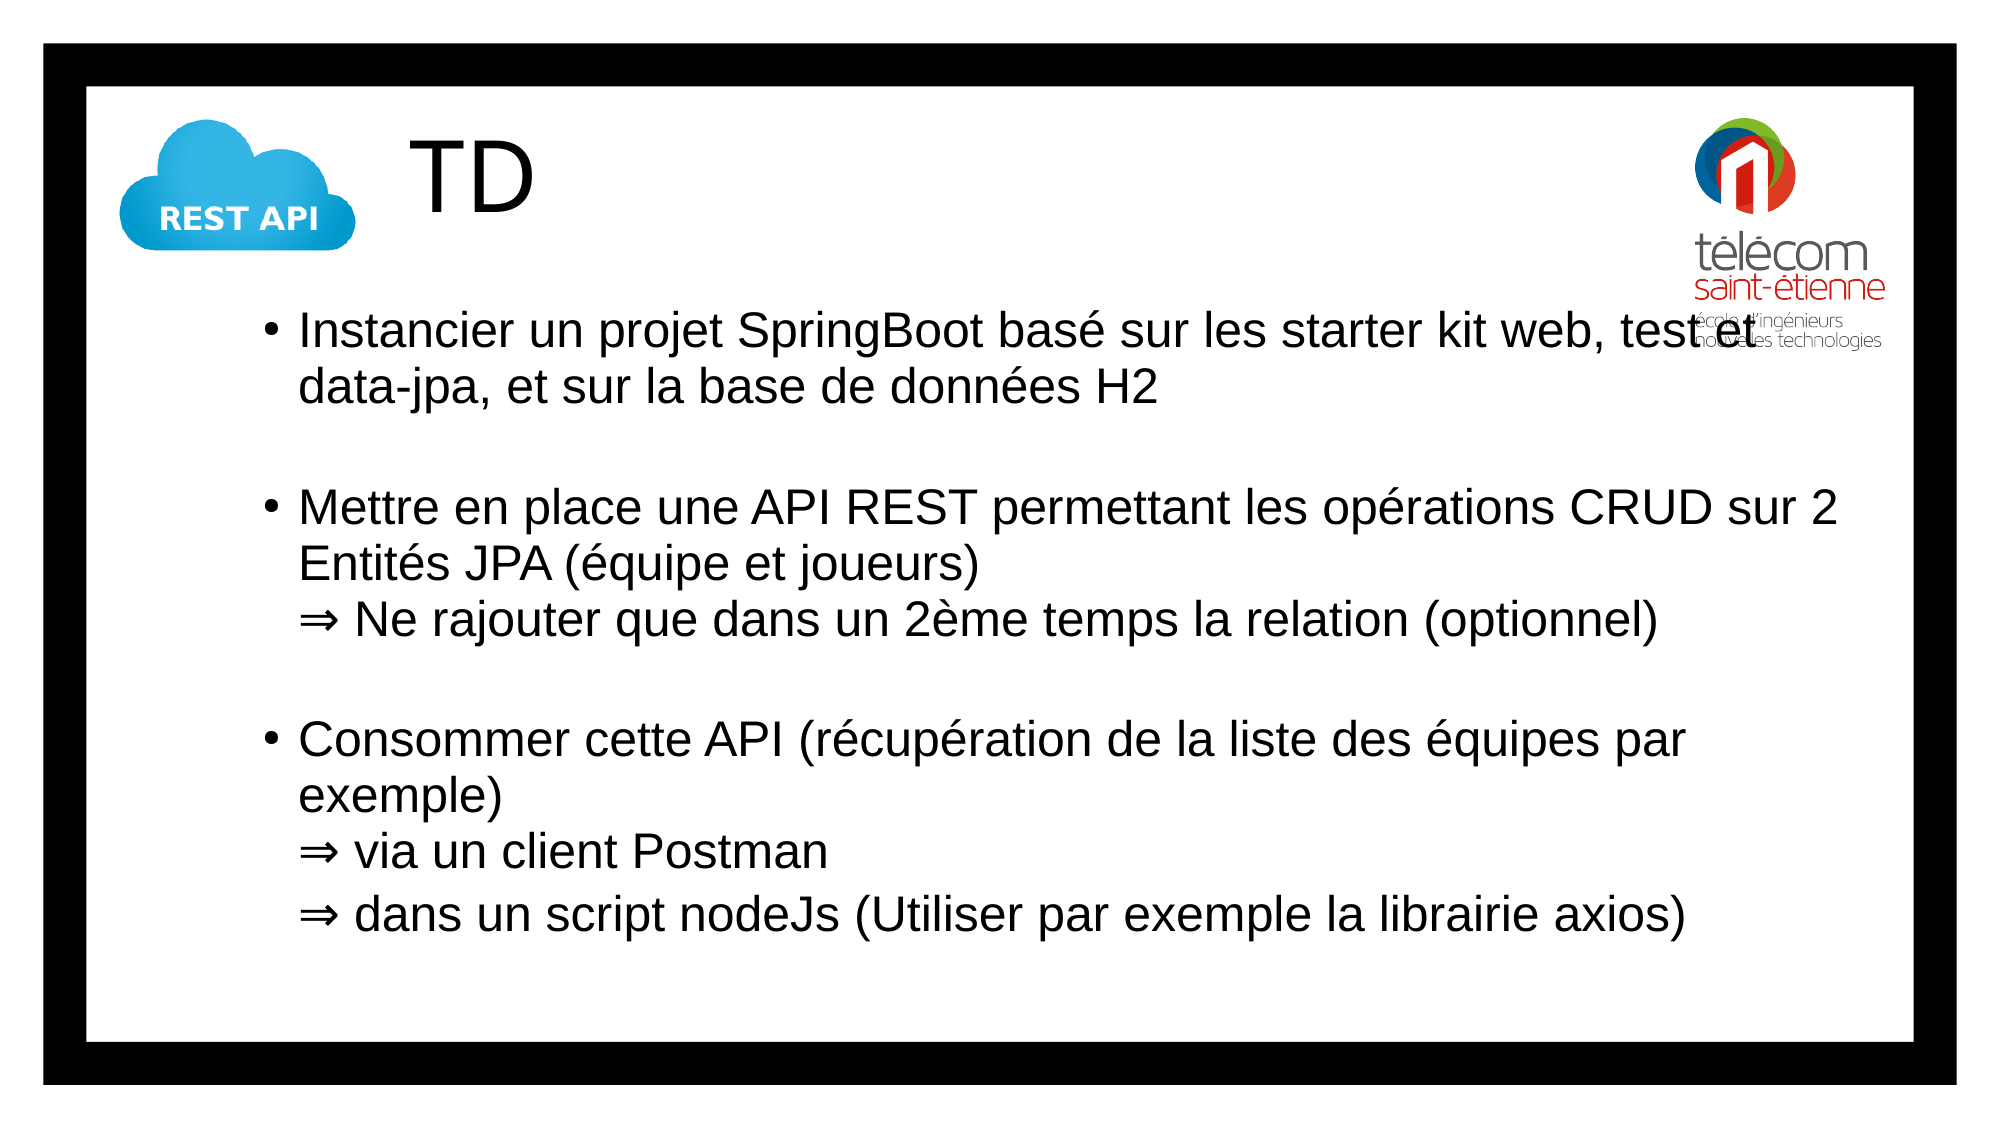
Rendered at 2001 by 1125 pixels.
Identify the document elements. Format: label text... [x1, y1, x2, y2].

title TD [389, 105, 1869, 272]
picture [1695, 118, 1885, 351]
picture [117, 118, 357, 254]
text_box Instancier un projet SpringBoot basé sur les starter kit web, test et data-jpa, et sur la base de données H2 Mettre en place une API REST permettant les opérations CRUD sur 2 Entités JPA (équipe et joueurs) ⇒ Ne rajouter que dans un 2ème temps la relation (optionnel) Consommer cette API (récupération de la liste des équipes par exemple) ⇒ via un client Postman ⇒ dans un script nodeJs (Utiliser par exemple la librairie axios) [248, 295, 1878, 1028]
